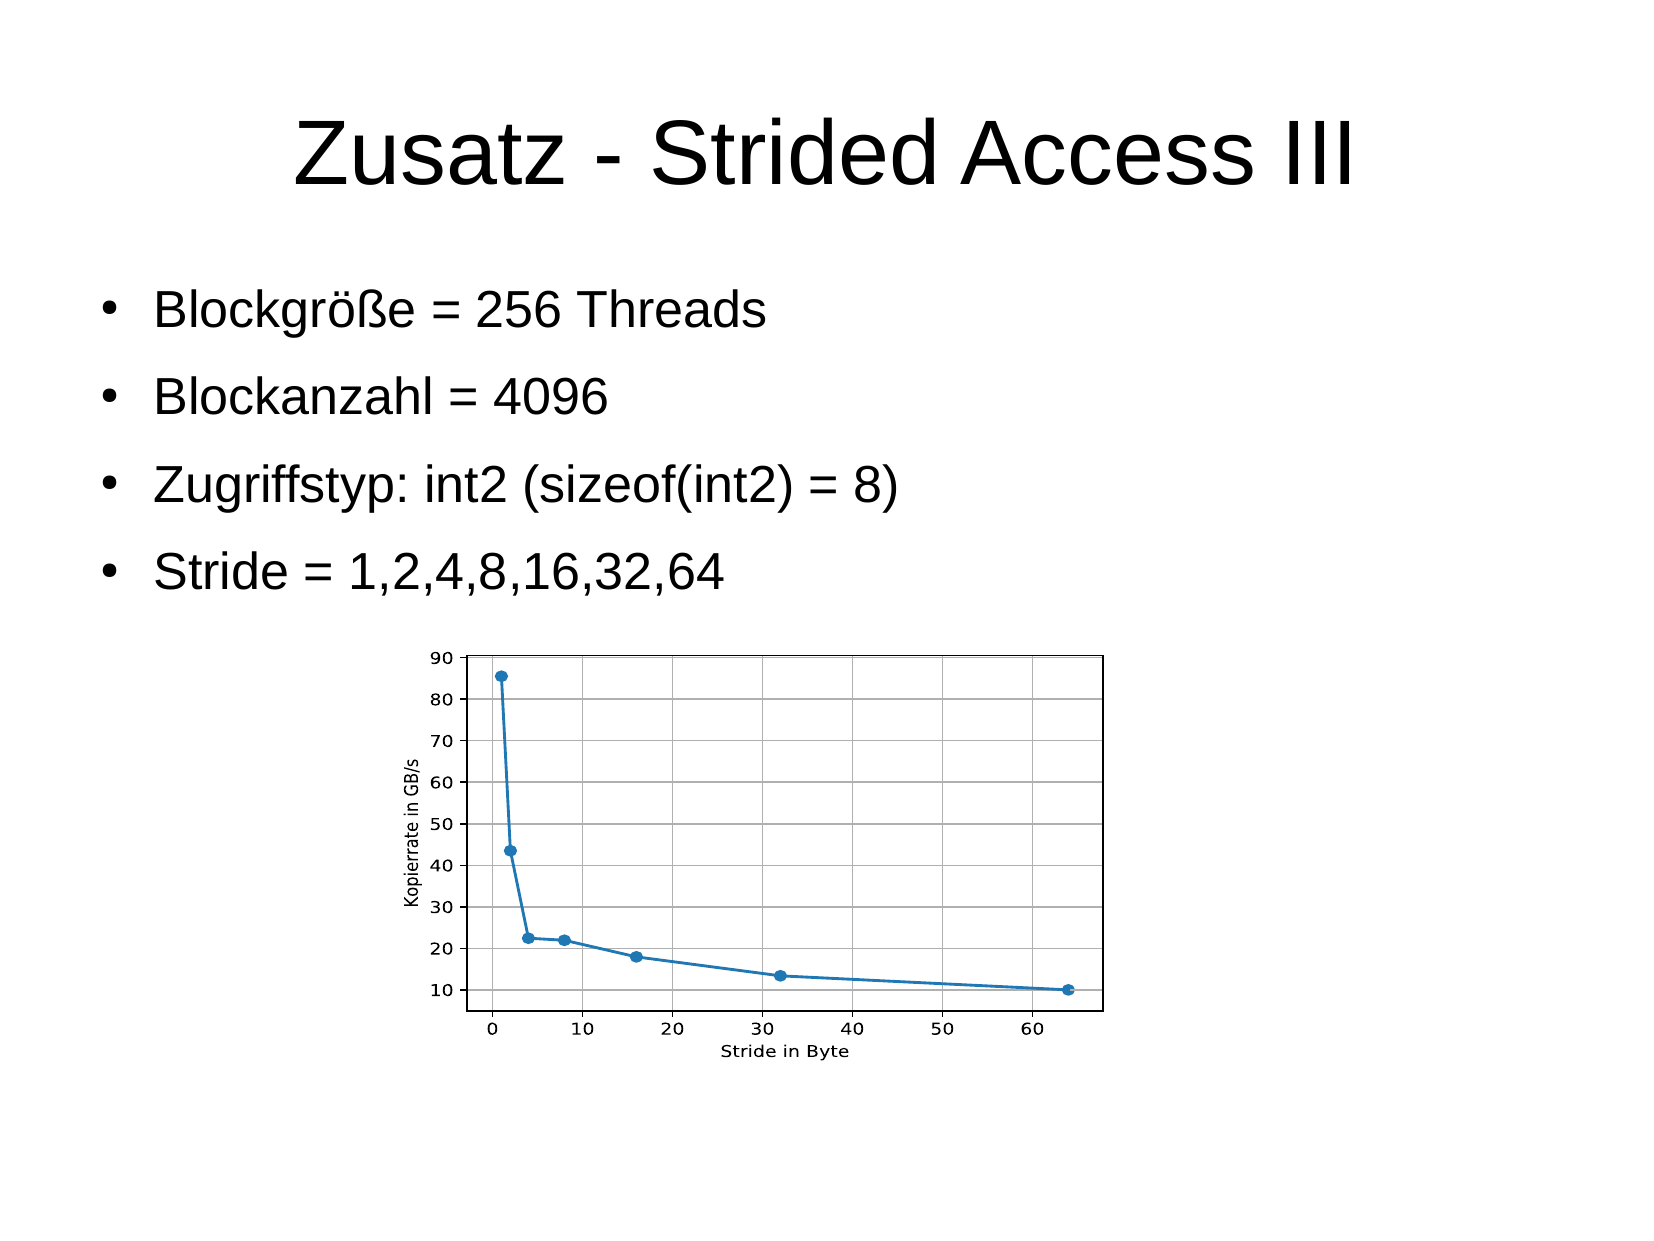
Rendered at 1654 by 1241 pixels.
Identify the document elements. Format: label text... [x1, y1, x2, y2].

title Zusatz - Strided Access III [82, 49, 1571, 257]
picture [389, 637, 1123, 1072]
list Blockgröße = 256 Threads Blockanzahl = 4096 Zugriffstyp: int2 (sizeof(int2) = 8) Stride = 1,2,4,8,16,32,64 [82, 279, 1571, 1099]
